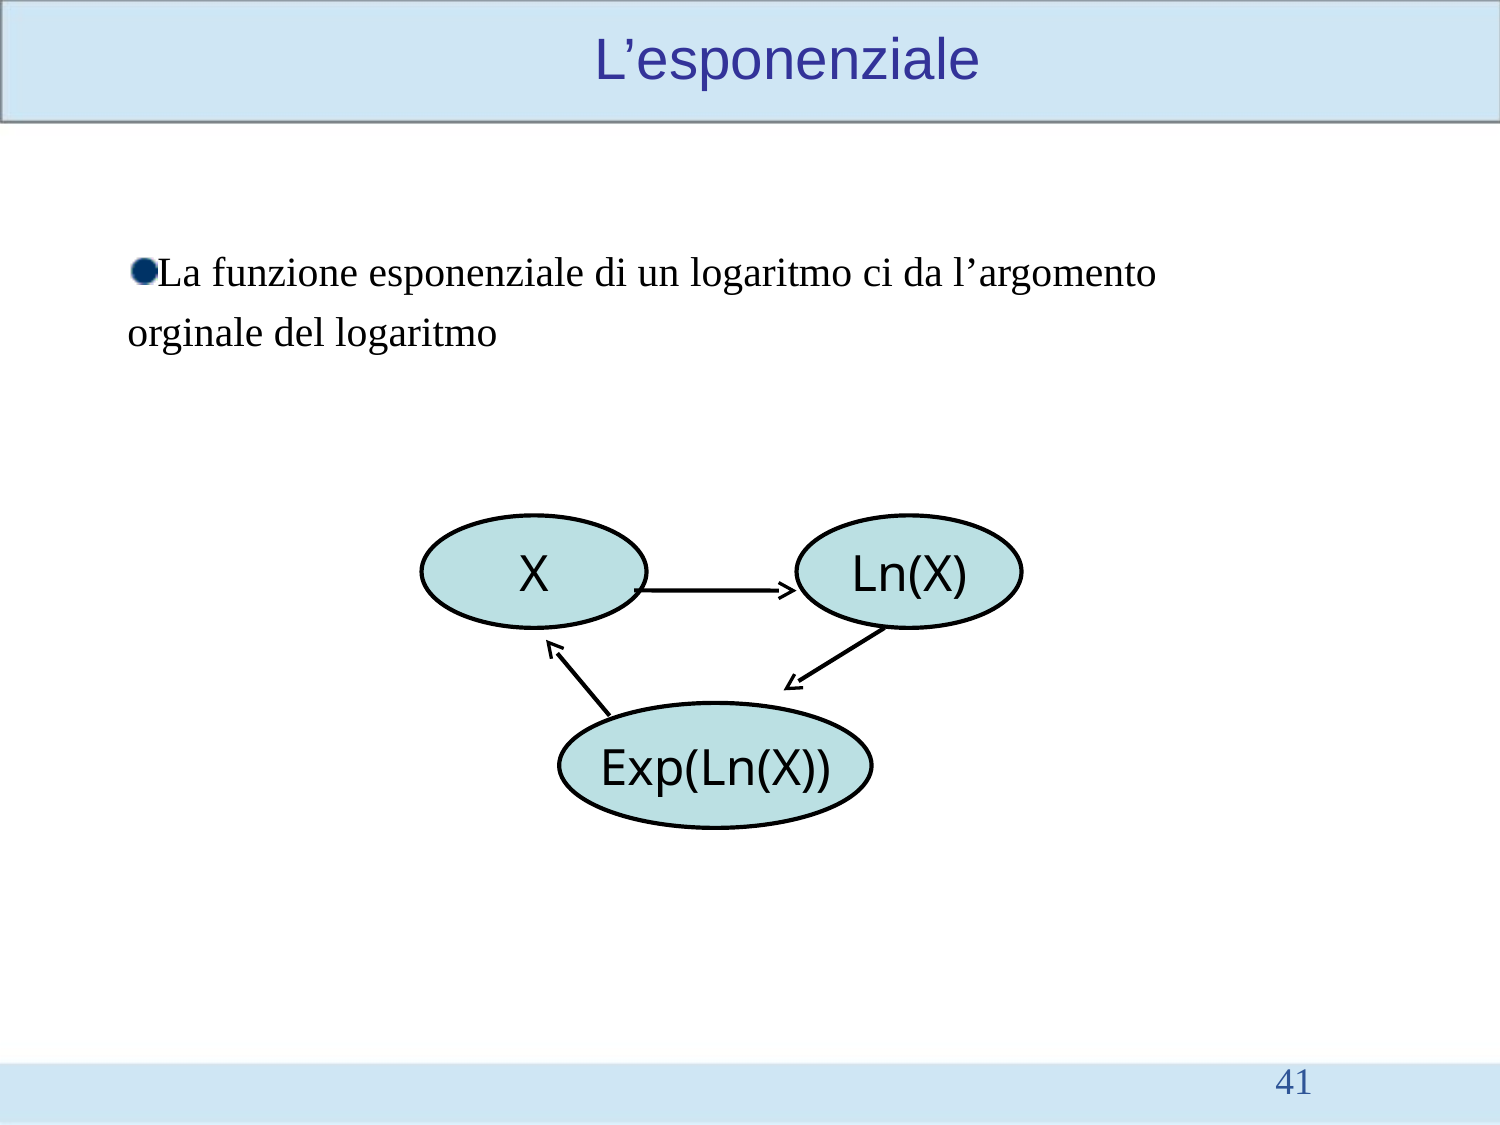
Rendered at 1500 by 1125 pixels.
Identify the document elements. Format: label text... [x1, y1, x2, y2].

title L’esponenziale [113, 0, 1463, 158]
text_box La funzione esponenziale di un logaritmo ci da l’argomento orginale del logaritmo [112, 227, 1288, 363]
text_box X [421, 515, 647, 628]
text_box Exp(Ln(X)) [559, 702, 872, 828]
text_box Ln(X) [796, 515, 1022, 628]
picture [0, 0, 1500, 1125]
